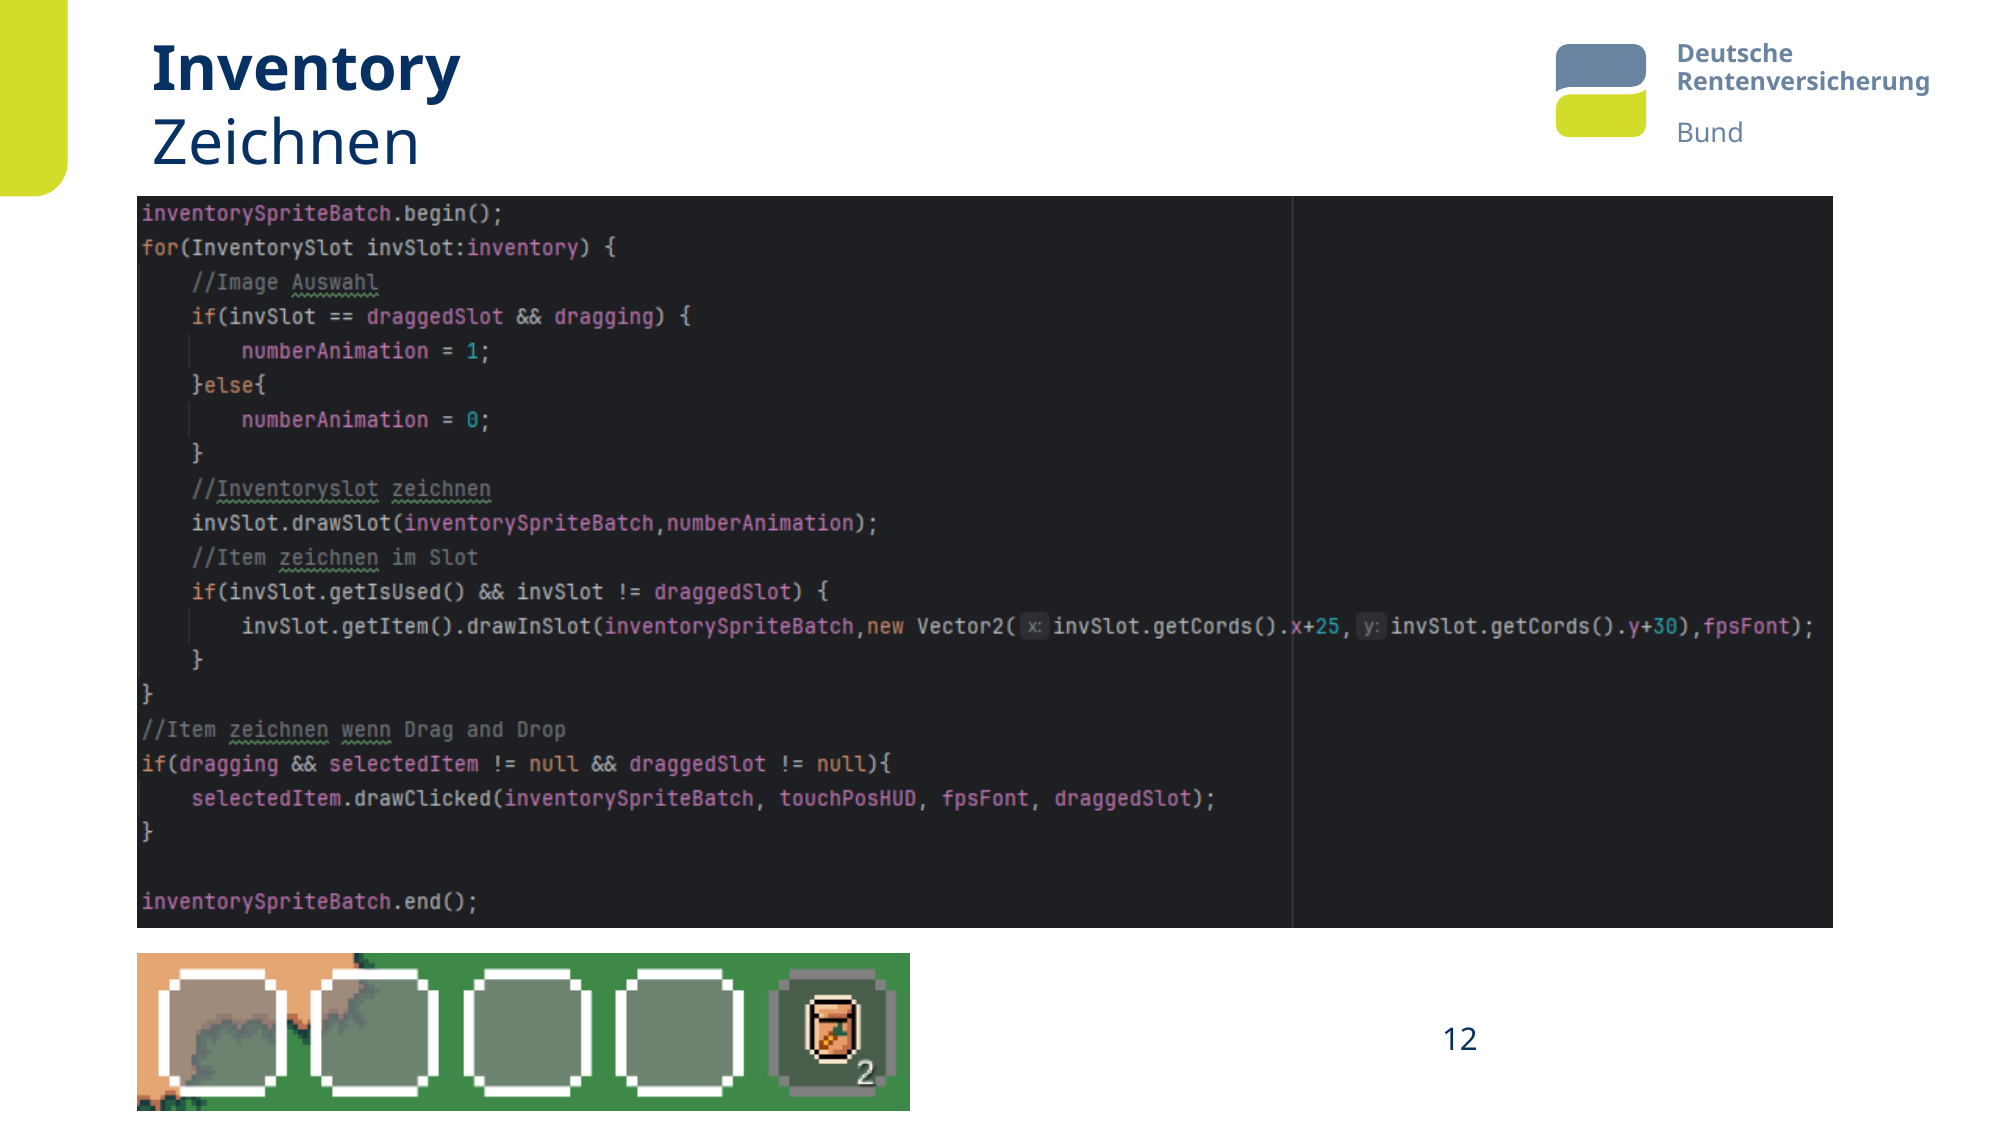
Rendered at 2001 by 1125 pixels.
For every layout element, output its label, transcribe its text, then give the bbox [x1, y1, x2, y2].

title Inventory Zeichnen [137, 20, 1493, 196]
text_box 11 [1427, 994, 1928, 1070]
picture [137, 953, 910, 1111]
picture [137, 196, 1833, 928]
